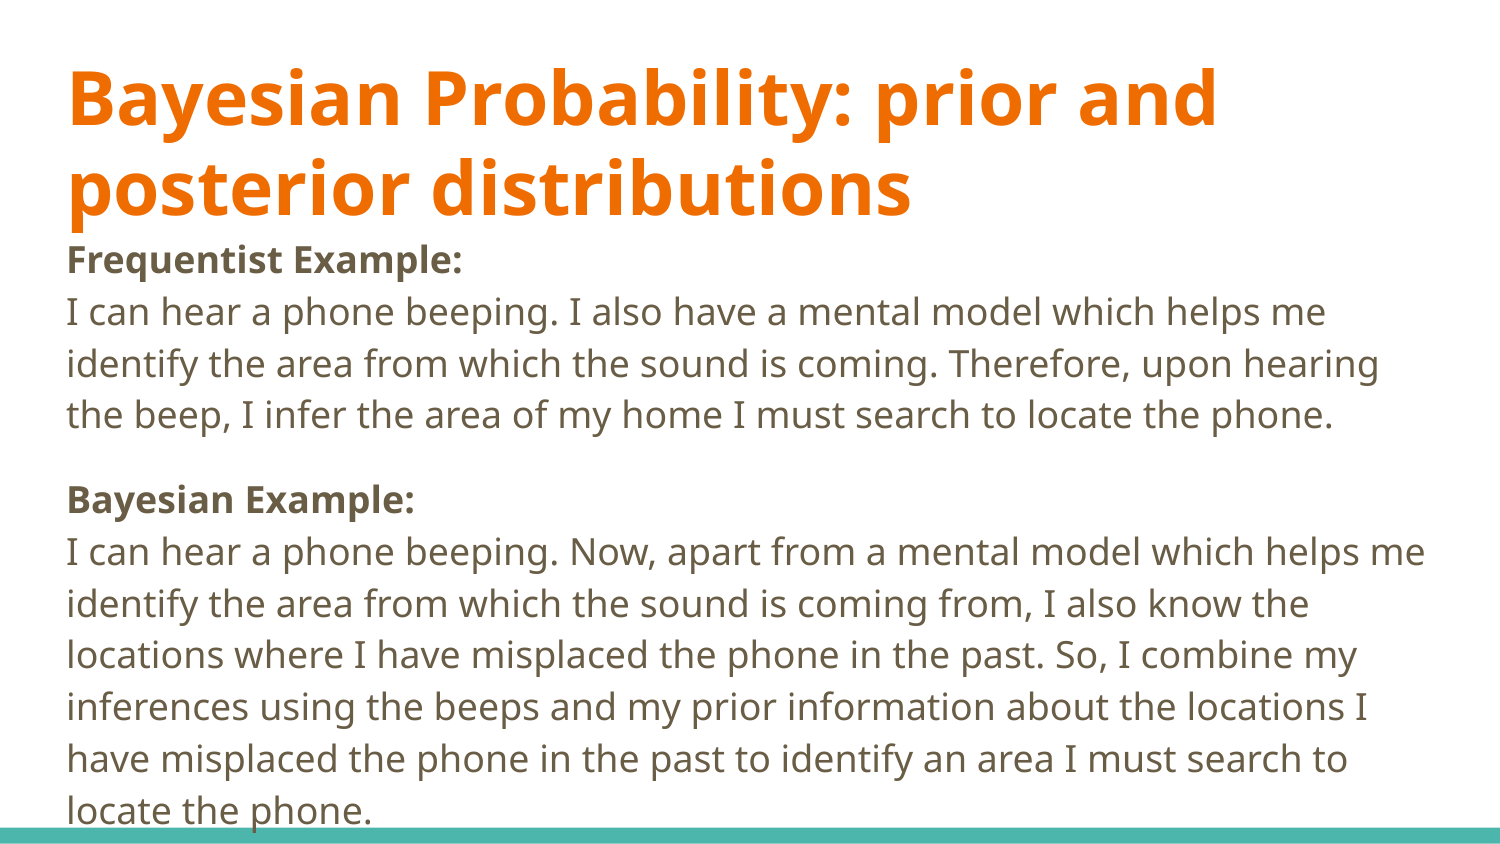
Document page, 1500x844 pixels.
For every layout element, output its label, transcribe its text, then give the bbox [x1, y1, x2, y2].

title Bayesian Probability: prior and posterior distributions [51, 35, 1449, 152]
list Frequentist Example: I can hear a phone beeping. I also have a mental model which helps me identify the area from which the sound is coming. Therefore, upon hearing the beep, I infer the area of my home I must search to locate the phone. Bayesian Example: I can hear a phone beeping. Now, apart from a mental model which helps me identify the area from which the sound is coming from, I also know the locations where I have misplaced the phone in the past. So, I combine my inferences using the beeps and my prior information about the locations I have misplaced the phone in the past to identify an area I must search to locate the phone. [51, 214, 1449, 832]
